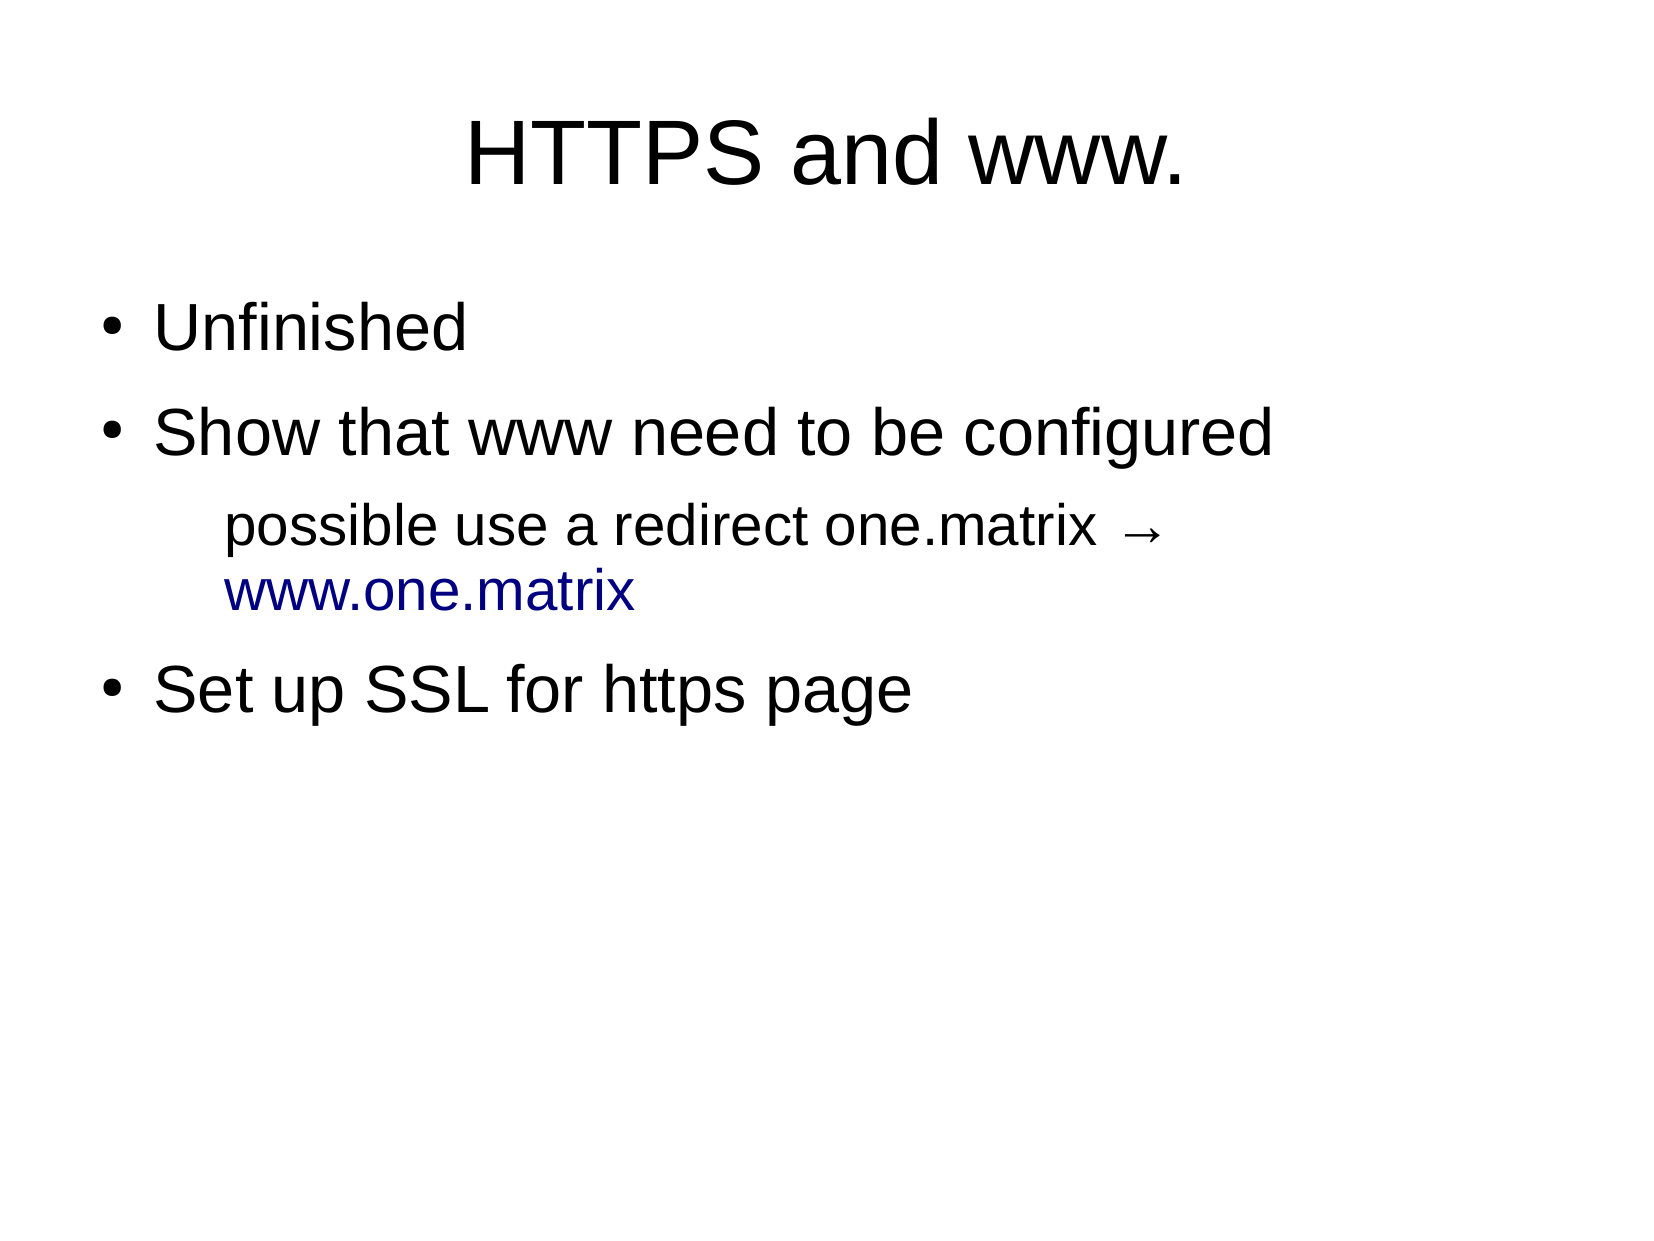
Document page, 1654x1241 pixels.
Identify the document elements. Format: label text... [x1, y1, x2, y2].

title HTTPS and www. [82, 49, 1571, 257]
list Unfinished Show that www need to be configured possible use a redirect one.matrix → www.one.matrix Set up SSL for https page [82, 290, 1571, 1010]
